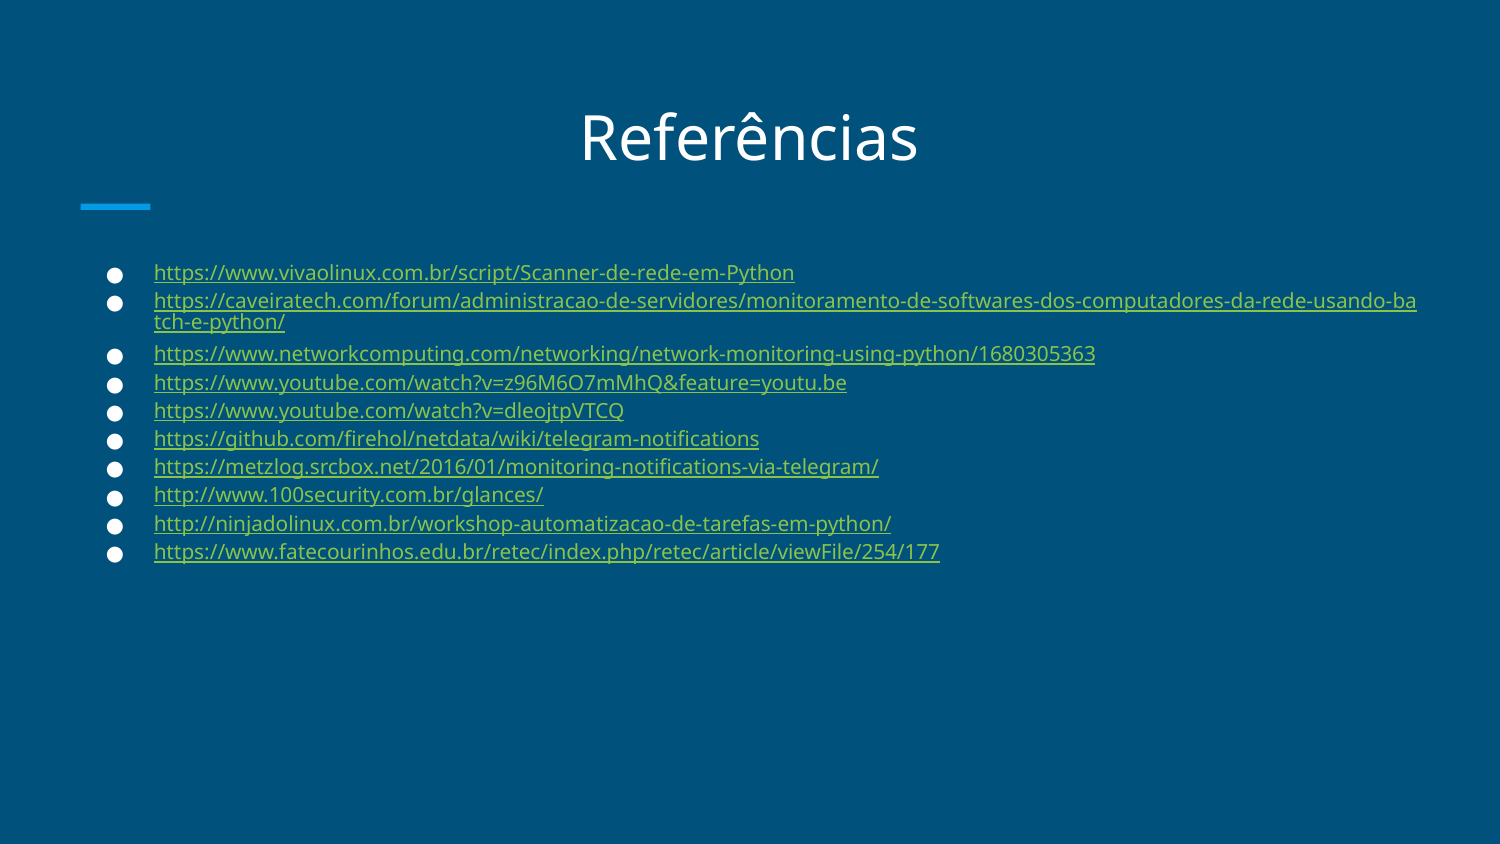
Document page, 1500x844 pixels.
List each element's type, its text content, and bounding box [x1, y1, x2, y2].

list https://www.vivaolinux.com.br/script/Scanner-de-rede-em-Python https://caveiratech.com/forum/administracao-de-servidores/monitoramento-de-softwares-dos-computadores-da-rede-usando-batch-e-python/ https://www.networkcomputing.com/networking/network-monitoring-using-python/1680305363 https://www.youtube.com/watch?v=z96M6O7mMhQ&feature=youtu.be https://www.youtube.com/watch?v=dleojtpVTCQ https://github.com/firehol/netdata/wiki/telegram-notifications https://metzlog.srcbox.net/2016/01/monitoring-notifications-via-telegram/ http://www.100security.com.br/glances/ http://ninjadolinux.com.br/workshop-automatizacao-de-tarefas-em-python/ https://www.fatecourinhos.edu.br/retec/index.php/retec/article/viewFile/254/177 [63, 244, 1437, 750]
title Referências [63, 75, 1437, 188]
